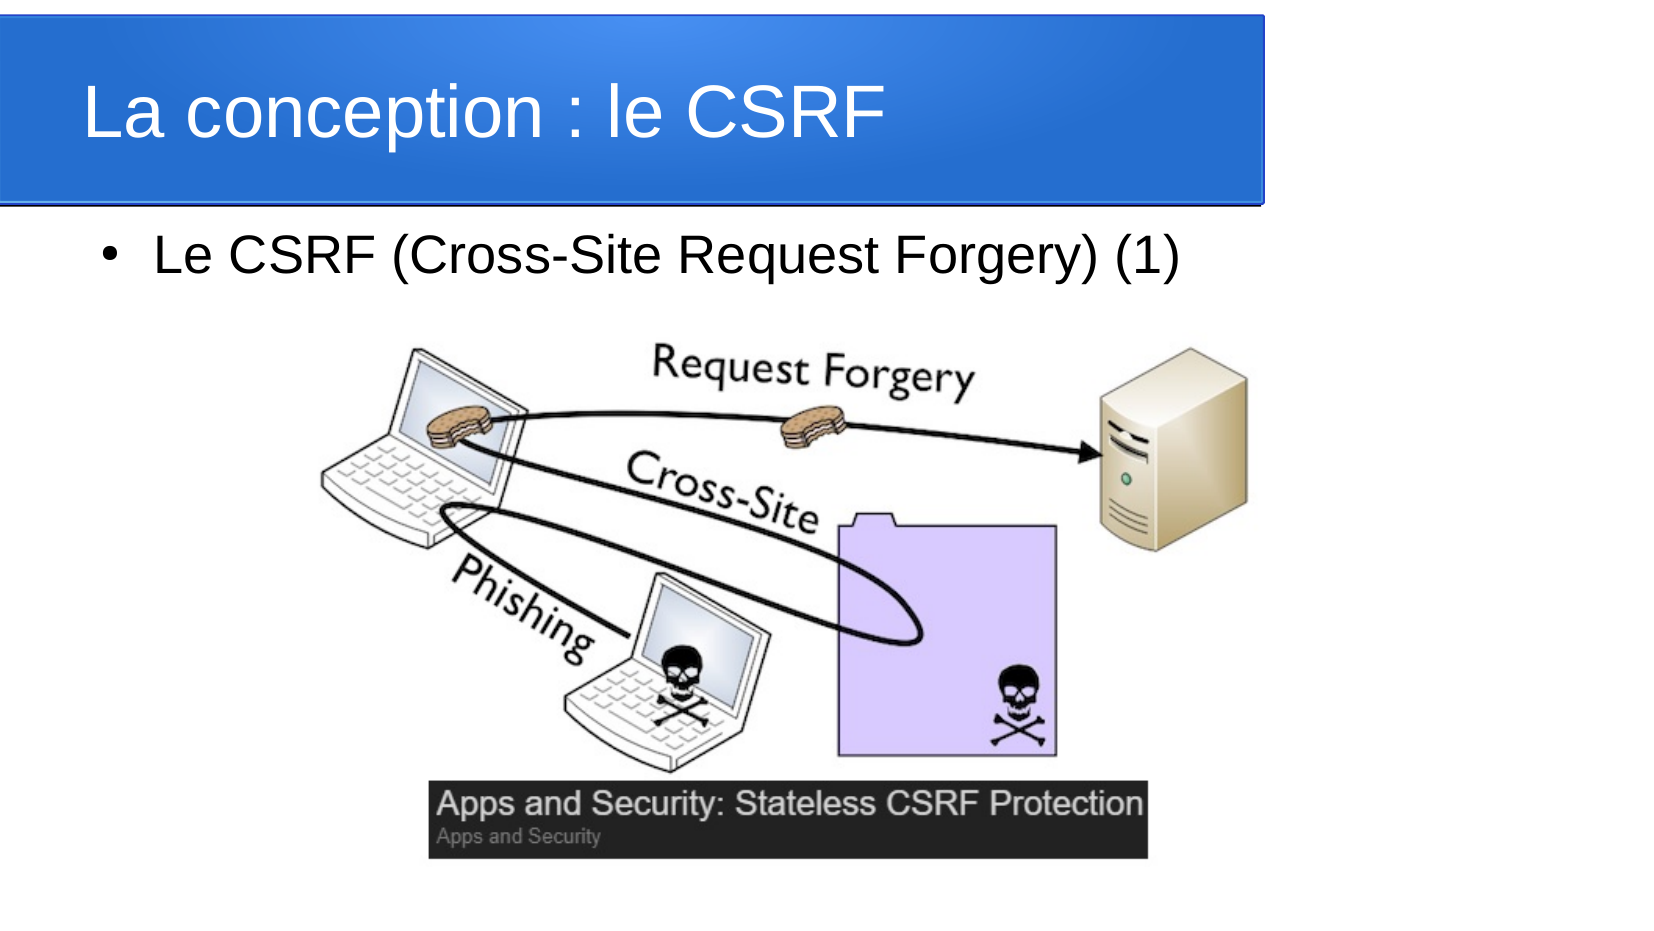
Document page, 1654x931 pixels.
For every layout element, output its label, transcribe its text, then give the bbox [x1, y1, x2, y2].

list Le CSRF (Cross-Site Request Forgery) (1) [82, 224, 1571, 764]
picture [307, 330, 1264, 867]
title La conception : le CSRF [82, 35, 1235, 189]
